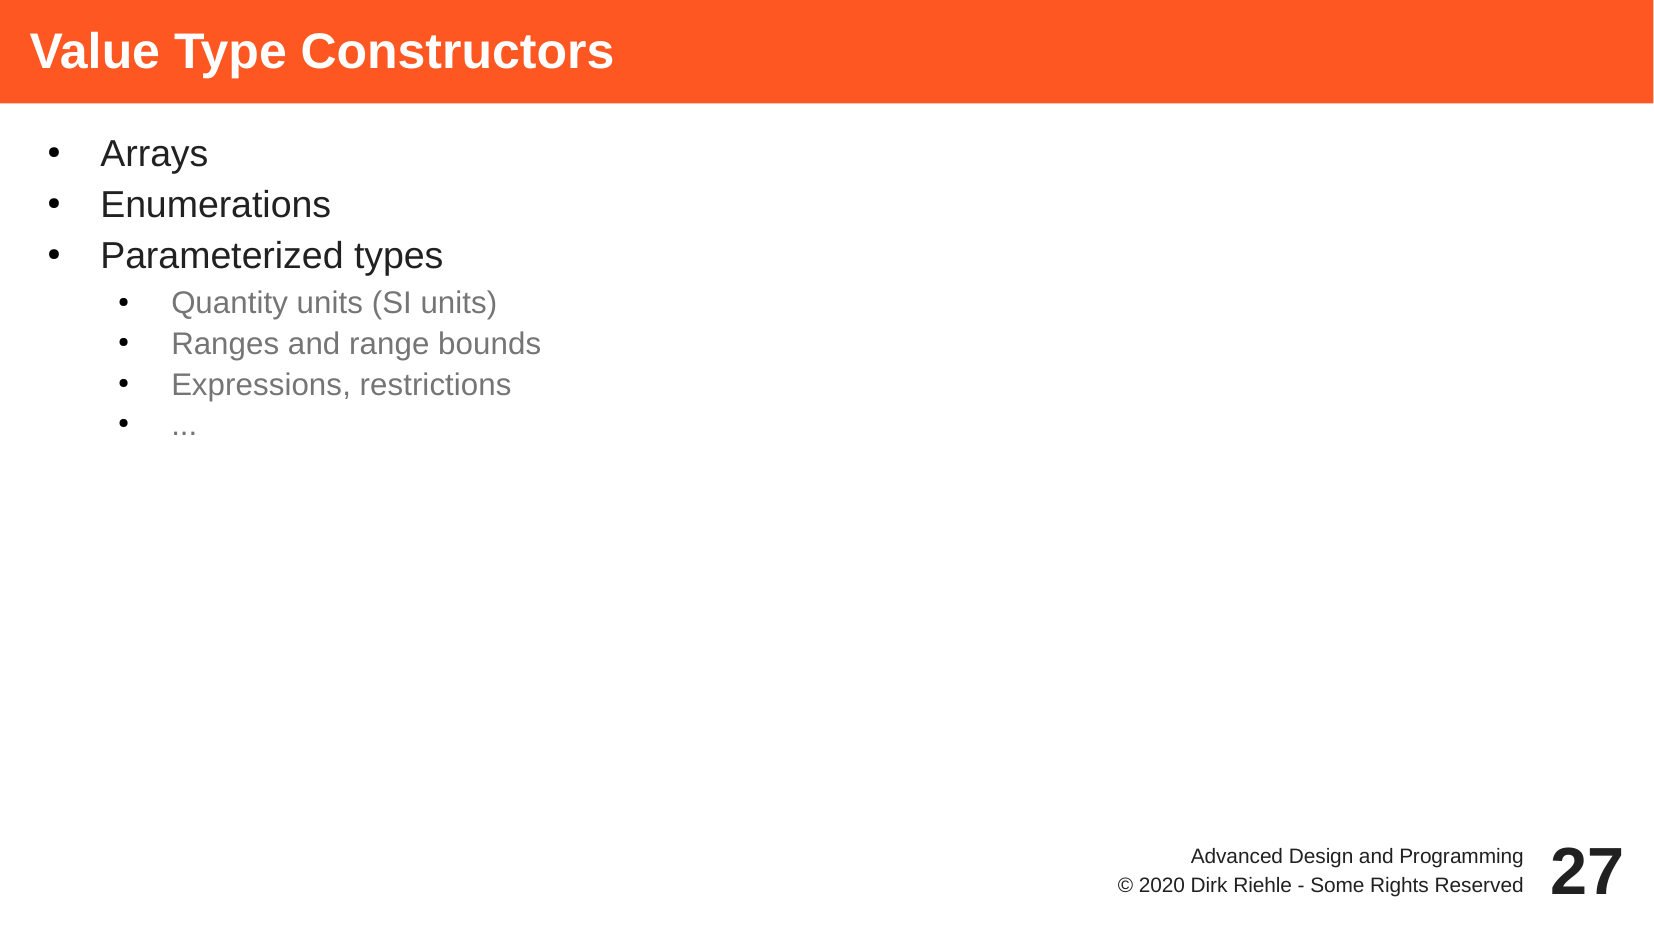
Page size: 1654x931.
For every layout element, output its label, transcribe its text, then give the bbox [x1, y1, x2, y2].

list Arrays Enumerations Parameterized types Quantity units (SI units) Ranges and range bounds Expressions, restrictions ... [29, 132, 1625, 813]
title Value Type Constructors [0, 0, 1654, 104]
